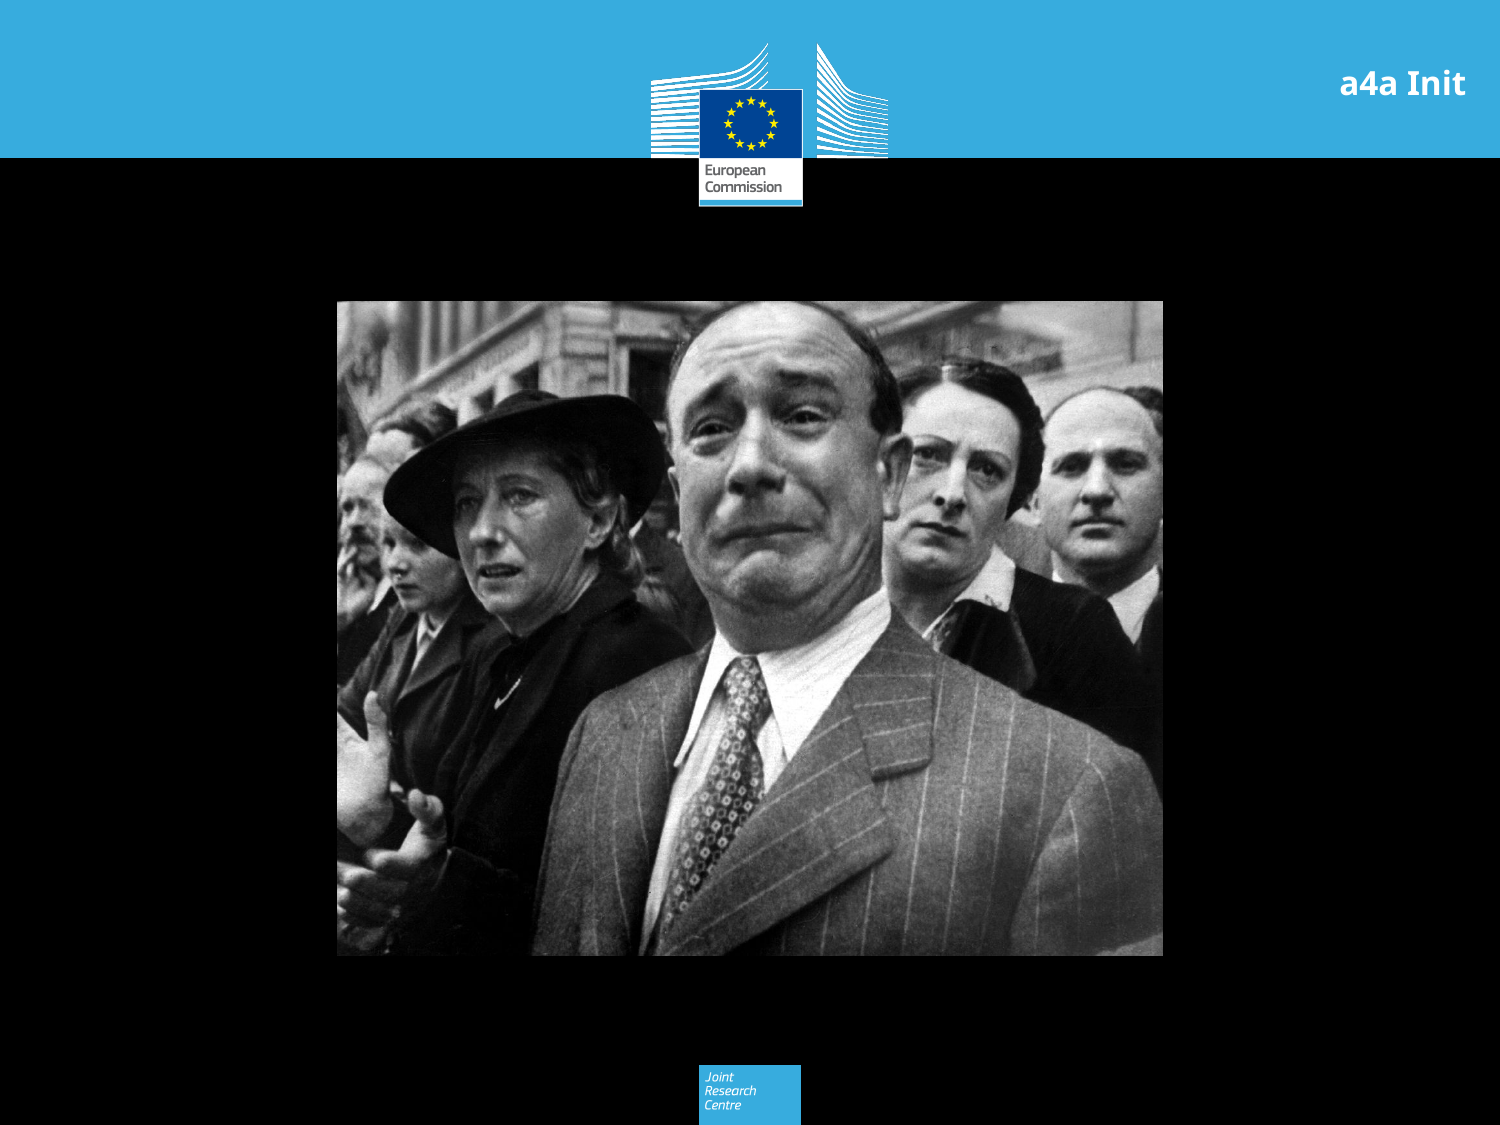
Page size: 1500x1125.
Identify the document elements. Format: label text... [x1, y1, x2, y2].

picture [337, 301, 1163, 956]
picture [699, 1065, 801, 1125]
title a4a Init [1091, 29, 1482, 136]
picture [651, 42, 888, 207]
